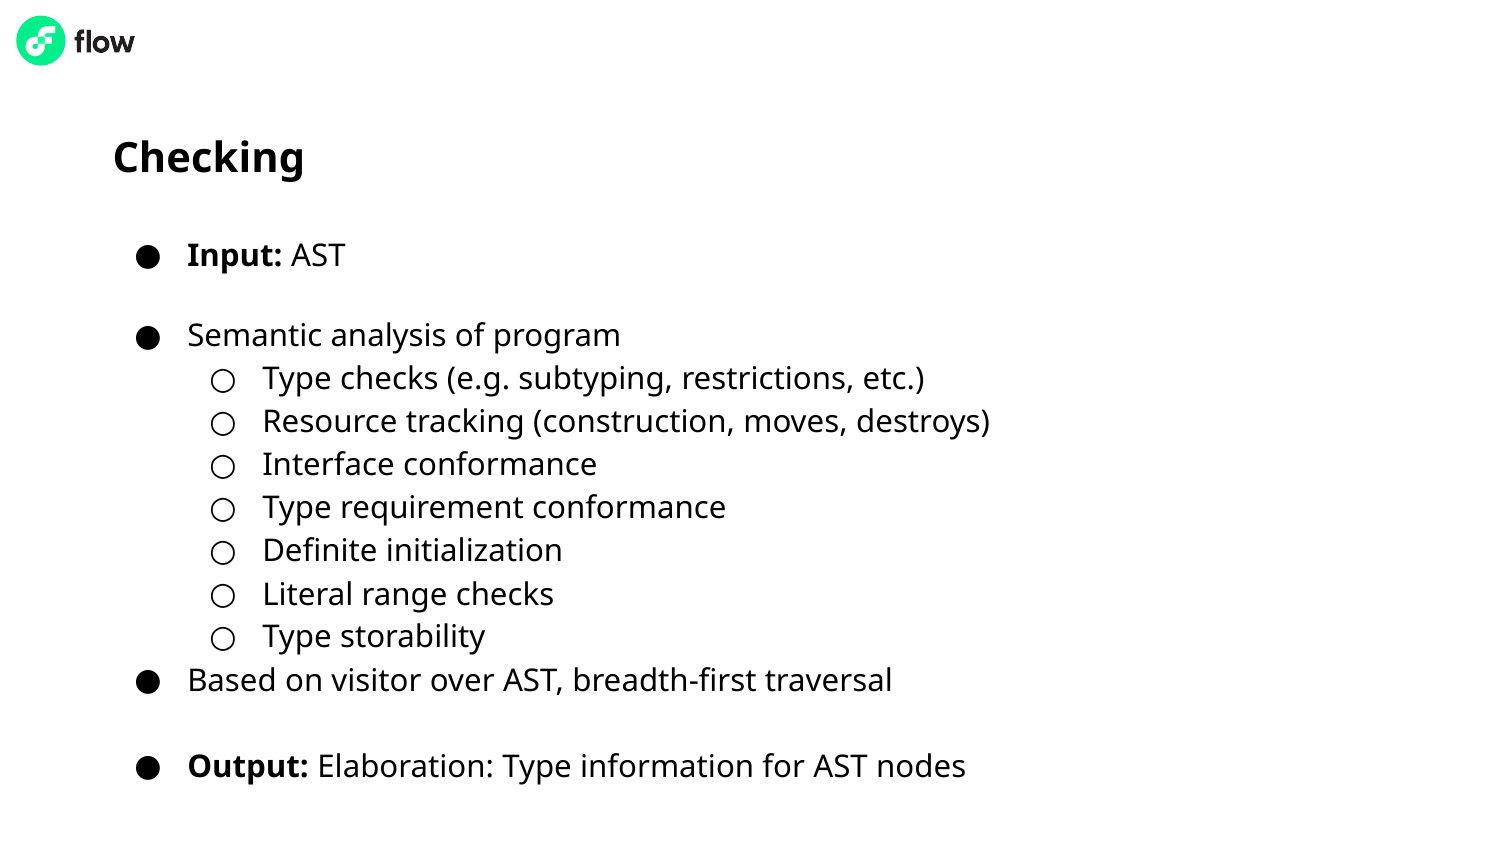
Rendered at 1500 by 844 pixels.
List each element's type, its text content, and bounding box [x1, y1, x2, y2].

text_box Input: AST Semantic analysis of program Type checks (e.g. subtyping, restrictions, etc.) Resource tracking (construction, moves, destroys) Interface conformance Type requirement conformance Definite initialization Literal range checks Type storability Based on visitor over AST, breadth-first traversal Output: Elaboration: Type information for AST nodes [97, 214, 1409, 777]
picture [14, 14, 137, 67]
text_box Checking [97, 115, 820, 197]
